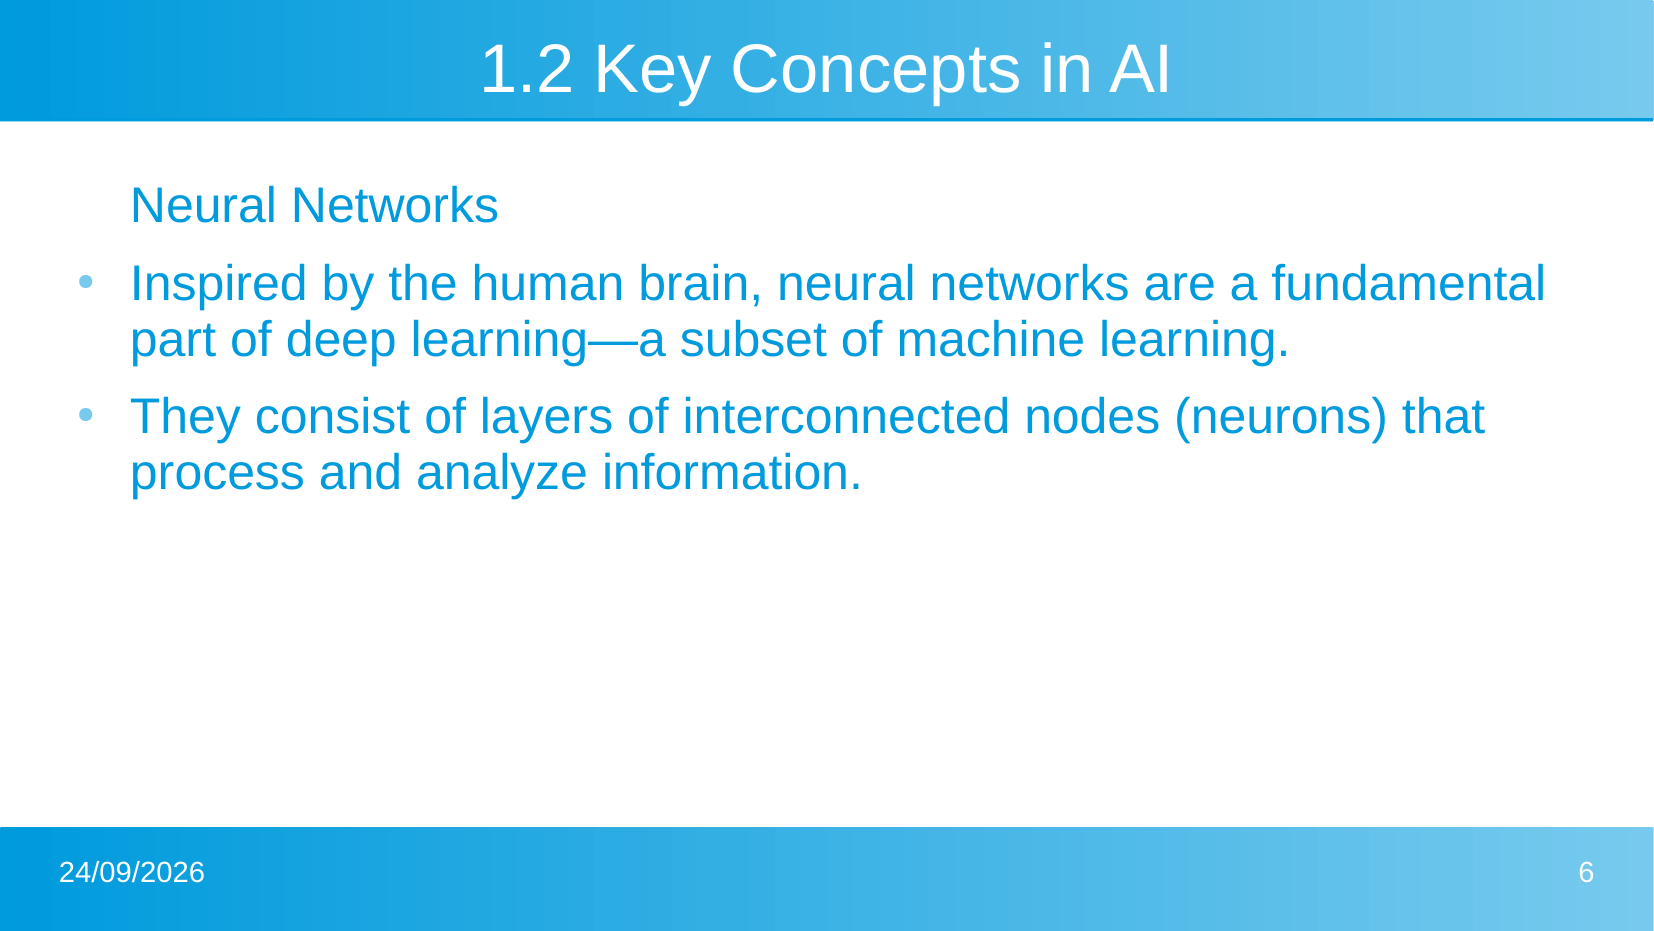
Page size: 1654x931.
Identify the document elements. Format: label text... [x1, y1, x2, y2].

title 1.2 Key Concepts in AI [59, 29, 1595, 108]
list Neural Networks Inspired by the human brain, neural networks are a fundamental part of deep learning—a subset of machine learning. They consist of layers of interconnected nodes (neurons) that process and analyze information. [59, 177, 1595, 768]
